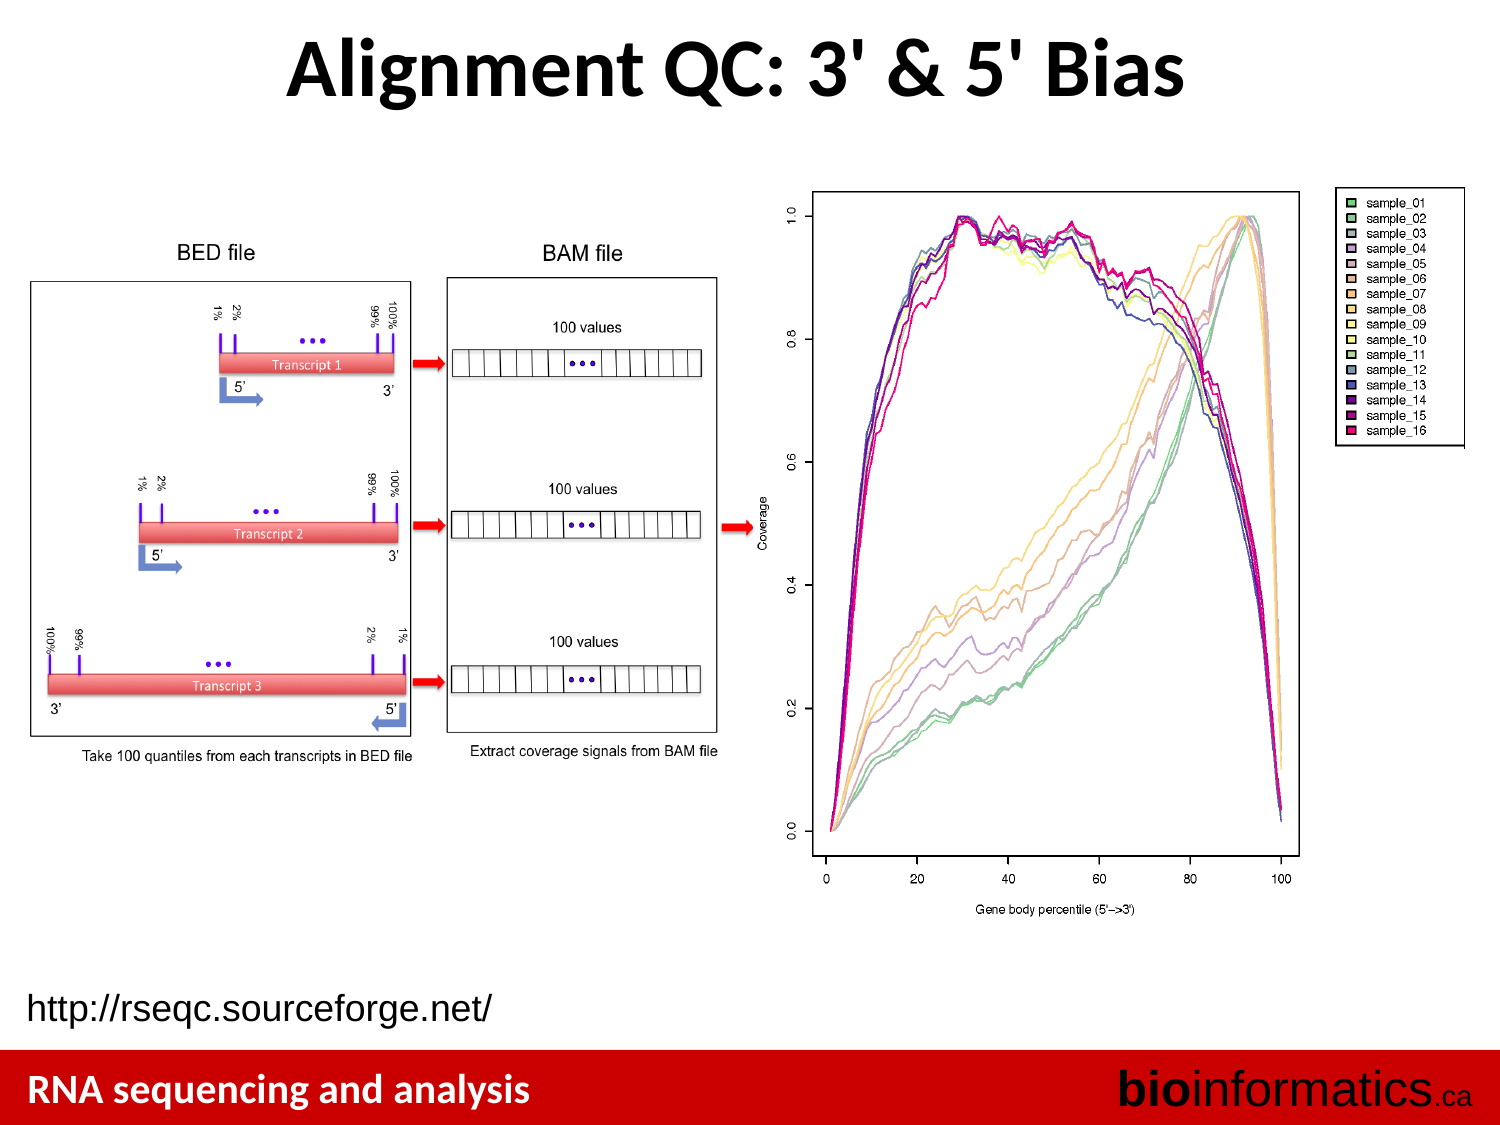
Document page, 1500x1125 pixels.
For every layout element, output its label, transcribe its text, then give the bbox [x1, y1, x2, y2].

picture [30, 129, 1465, 933]
text_box http://rseqc.sourceforge.net/ [11, 980, 508, 1038]
title Alignment QC: 3' & 5' Bias [11, 0, 1462, 170]
